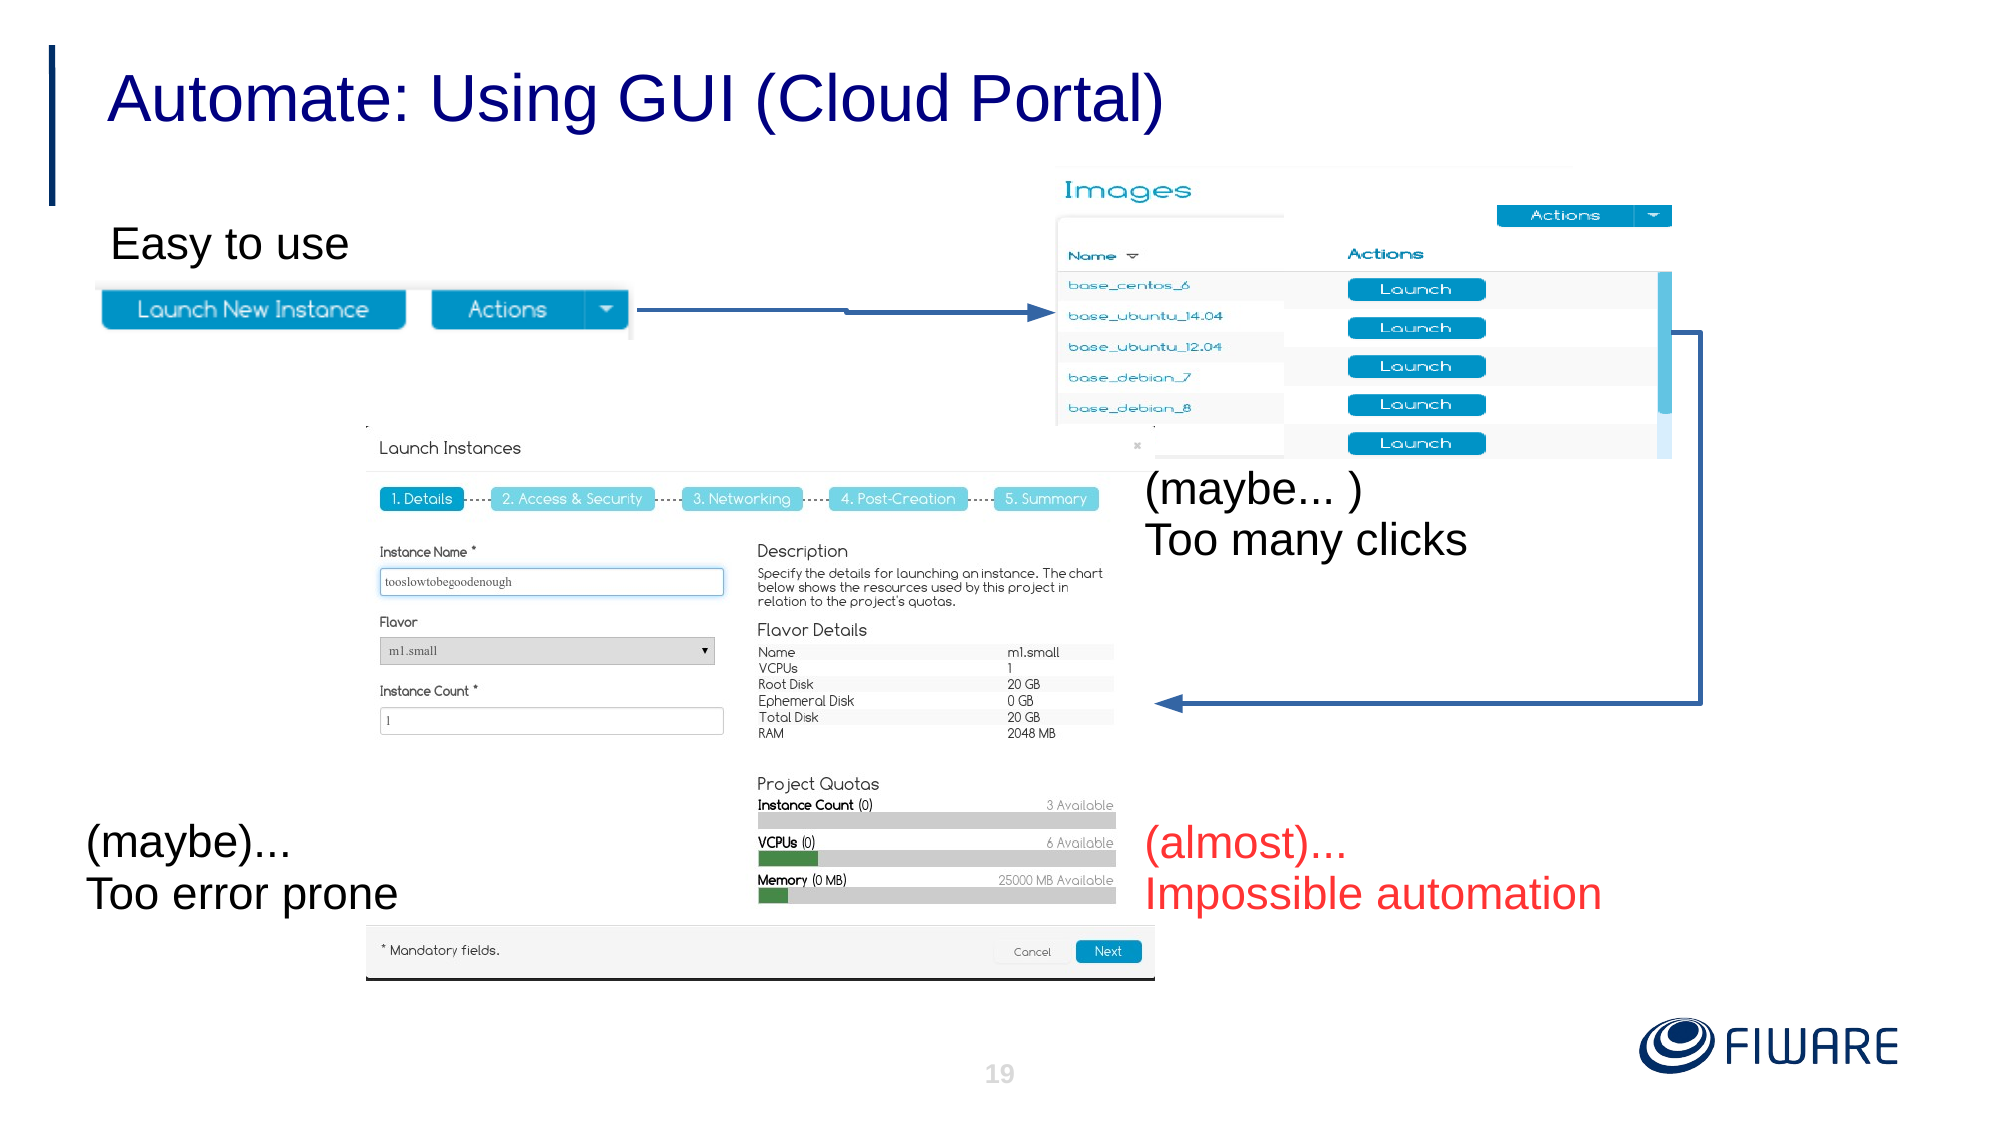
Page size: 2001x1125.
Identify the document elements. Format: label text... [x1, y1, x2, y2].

text_box (maybe... ) Too many clicks [1129, 455, 1746, 588]
picture [1100, 947, 1120, 956]
picture [95, 284, 638, 340]
picture [366, 166, 1672, 981]
picture [1635, 1012, 1905, 1077]
text_box Easy to use [95, 210, 711, 284]
title Automate: Using GUI (Cloud Portal) [92, 47, 1704, 201]
slide_number <number> [887, 1042, 1113, 1103]
text_box (maybe)... Too error prone [70, 809, 687, 942]
text_box (almost)... Impossible automation [1129, 809, 1819, 942]
